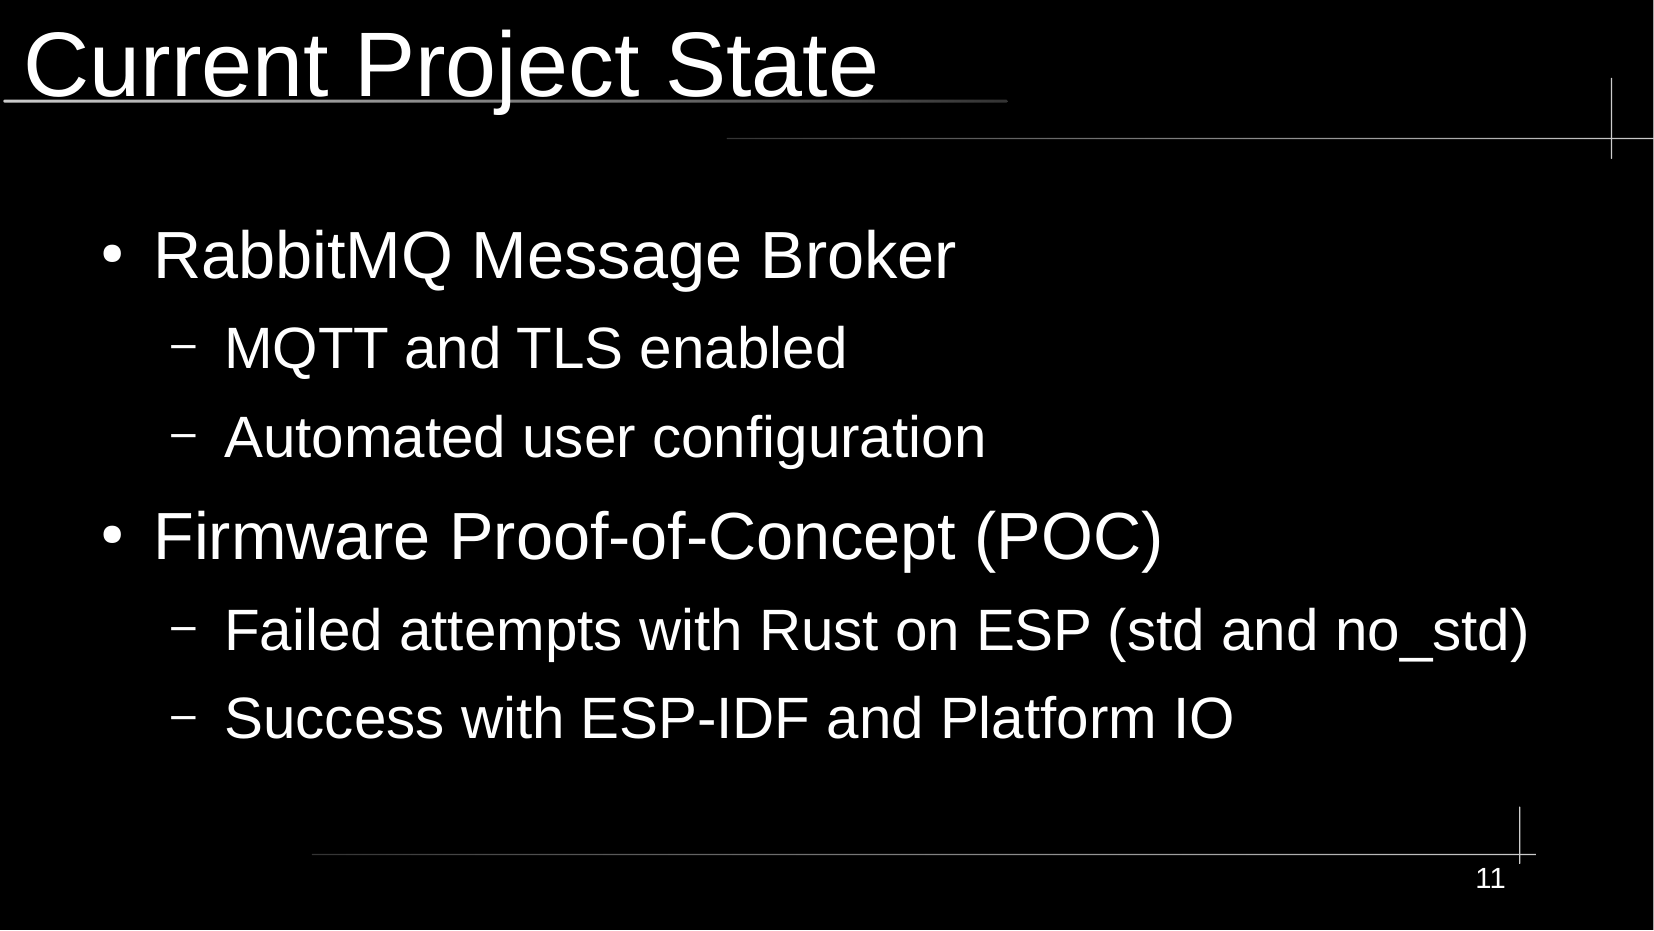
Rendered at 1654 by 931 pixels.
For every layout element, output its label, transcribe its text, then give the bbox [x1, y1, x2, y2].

list RabbitMQ Message Broker MQTT and TLS enabled Automated user configuration Firmware Proof-of-Concept (POC) Failed attempts with Rust on ESP (std and no_std) Success with ESP-IDF and Platform IO [82, 217, 1571, 758]
title Current Project State [23, 11, 1589, 119]
